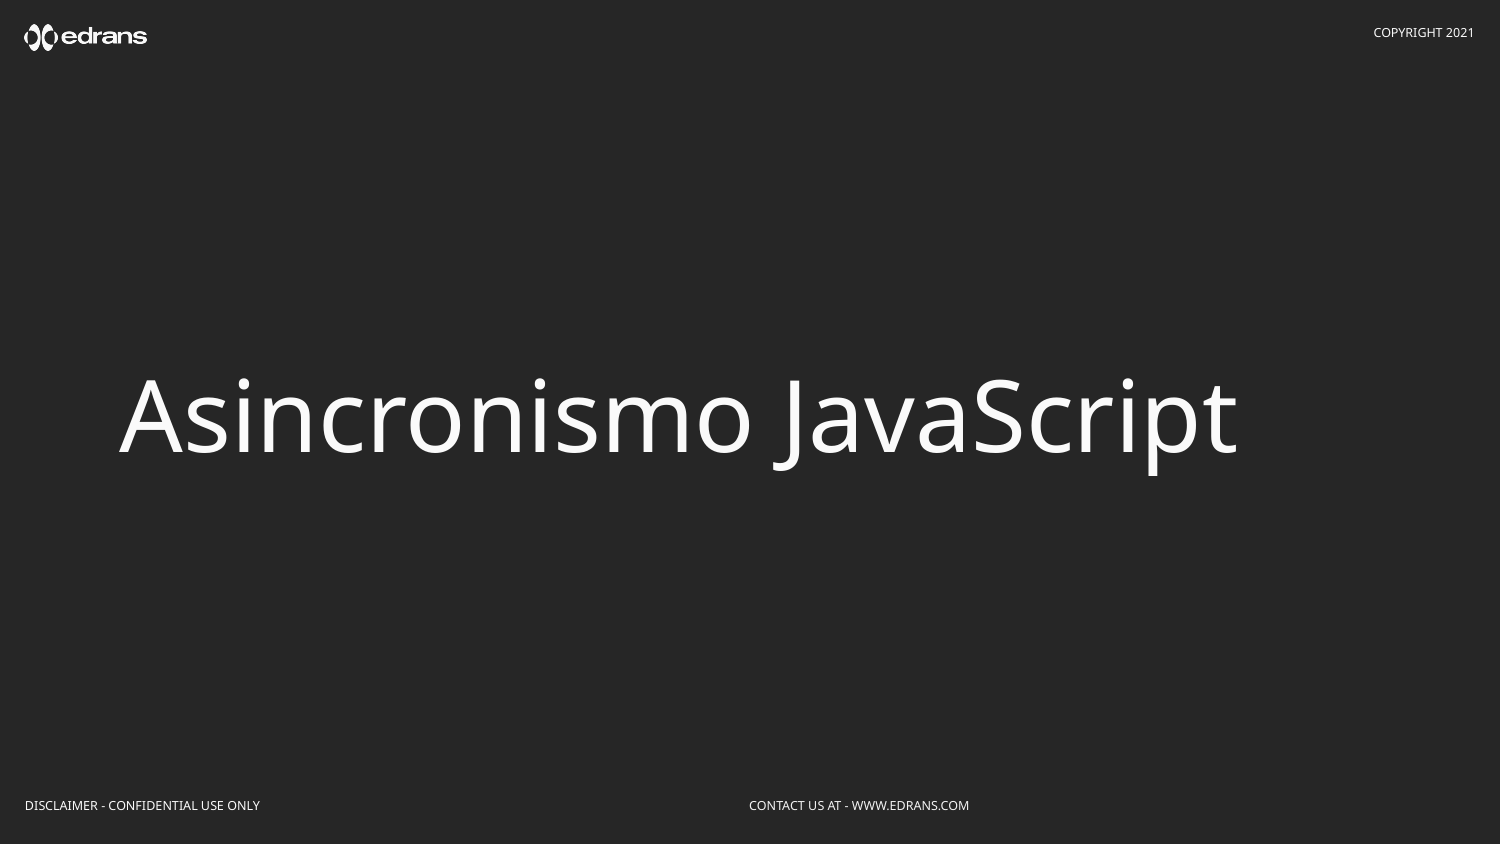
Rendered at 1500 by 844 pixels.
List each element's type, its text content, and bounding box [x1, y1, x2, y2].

picture [24, 24, 147, 51]
title Asincronismo JavaScript [119, 206, 1377, 619]
